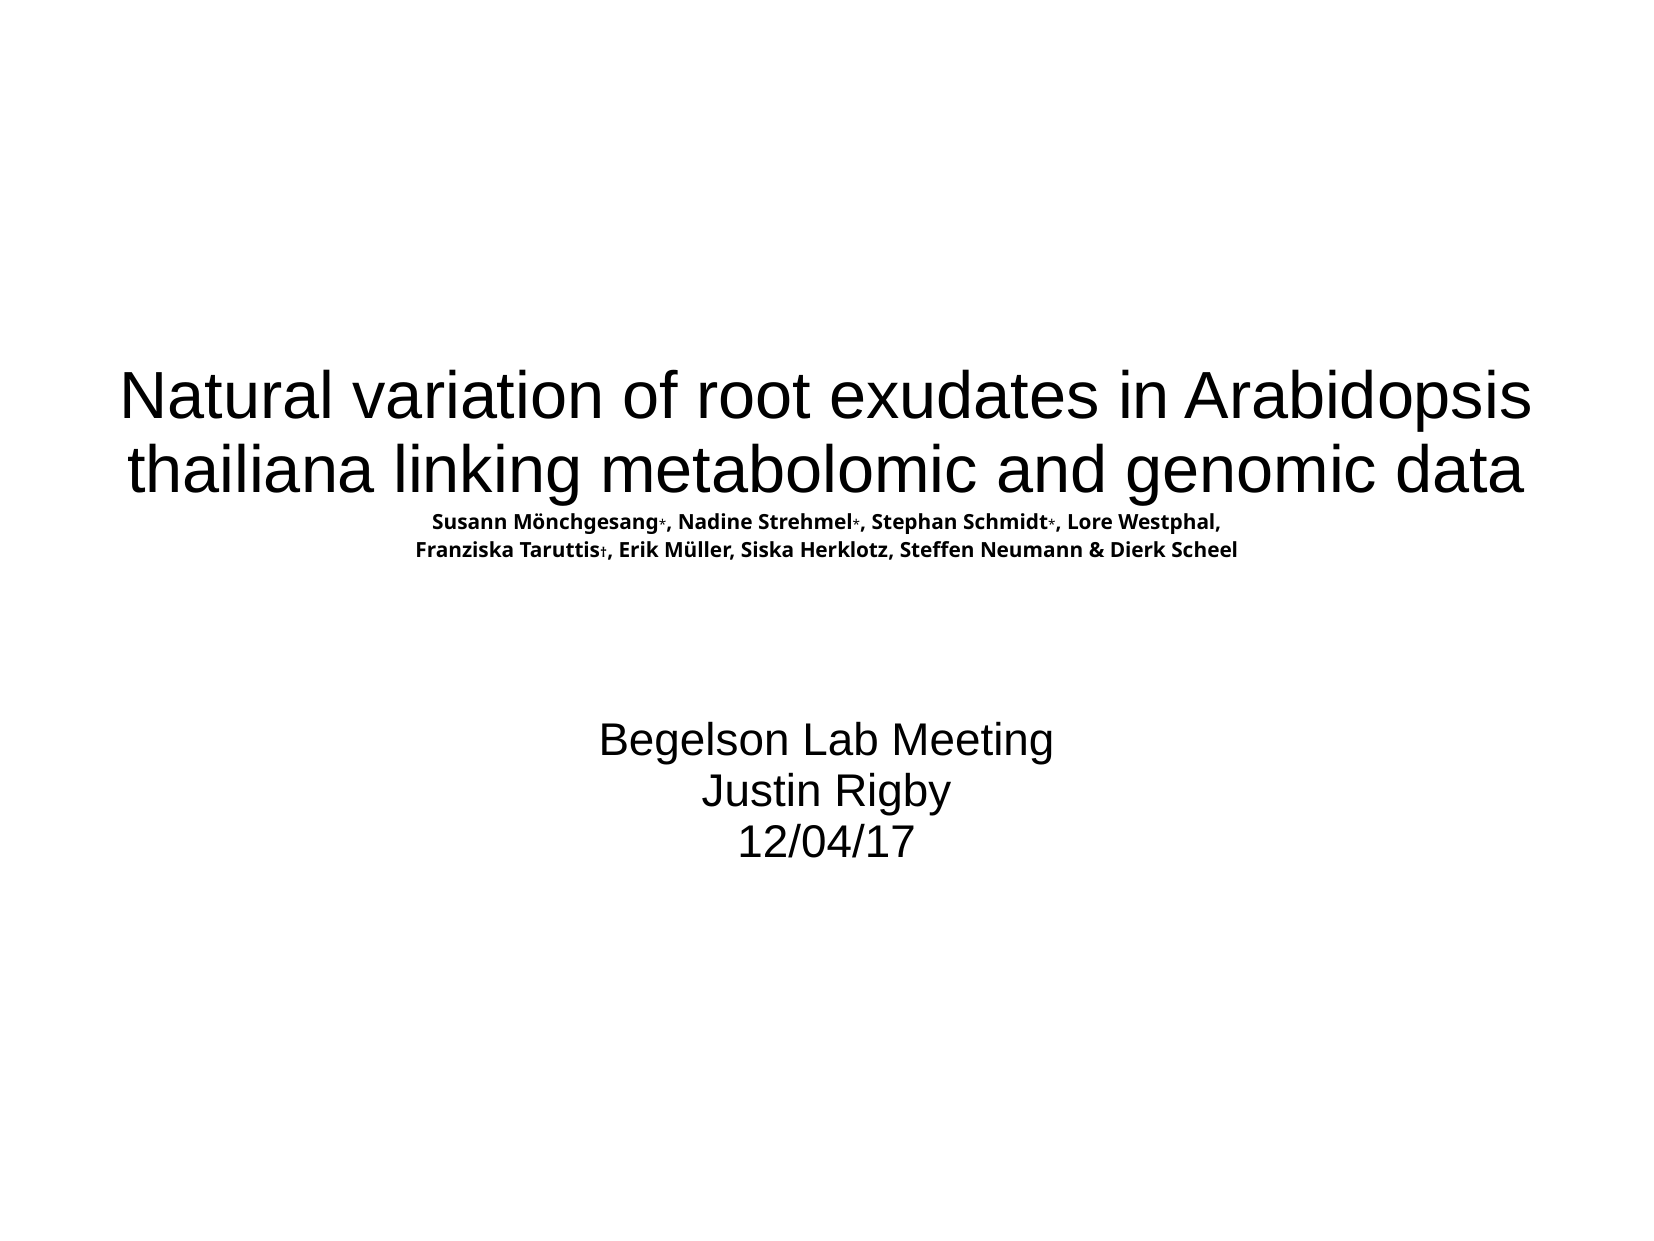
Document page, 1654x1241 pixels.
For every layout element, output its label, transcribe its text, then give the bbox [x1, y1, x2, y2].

subtitle Natural variation of root exudates in Arabidopsis thailiana linking metabolomic and genomic data Susann Mönchgesang*, Nadine Strehmel*, Stephan Schmidt*, Lore Westphal, Franziska Taruttis†, Erik Müller, Siska Herklotz, Steffen Neumann & Dierk Scheel Begelson Lab Meeting Justin Rigby 12/04/17 [82, 290, 1571, 1010]
